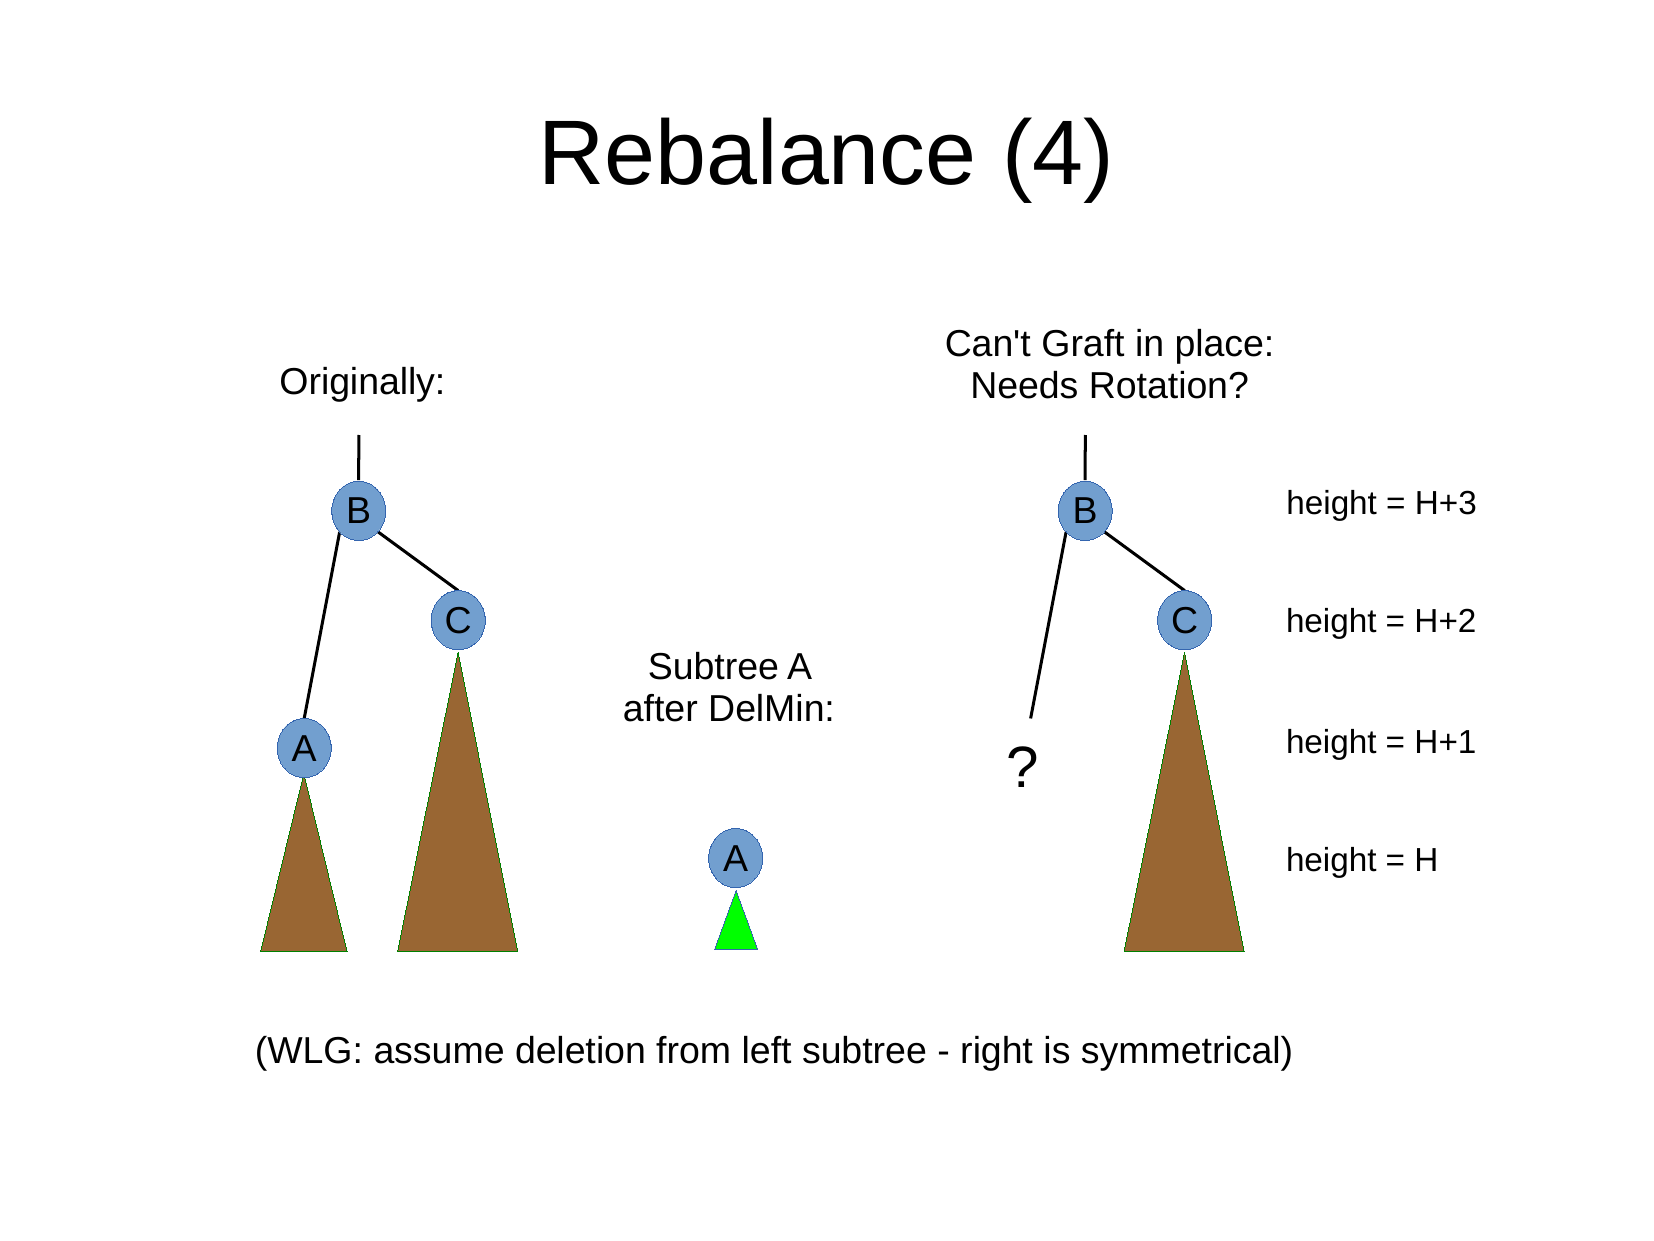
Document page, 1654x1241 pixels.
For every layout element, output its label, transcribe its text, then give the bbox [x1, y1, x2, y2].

text_box A [708, 828, 763, 888]
text_box B [1058, 481, 1113, 541]
text_box Originally: [264, 352, 461, 410]
text_box height = H [1271, 833, 1557, 917]
text_box [1124, 652, 1245, 952]
text_box height = H+2 [1271, 594, 1596, 678]
text_box C [431, 590, 486, 650]
title Rebalance (4) [82, 49, 1571, 257]
text_box height = H+1 [1271, 715, 1596, 799]
text_box Subtree A after DelMin: [608, 637, 879, 773]
text_box B [331, 481, 386, 541]
text_box A [277, 718, 332, 778]
text_box C [1157, 590, 1212, 650]
text_box height = H+3 [1271, 476, 1596, 560]
text_box [714, 890, 758, 950]
text_box ? [991, 727, 1054, 808]
text_box Can't Graft in place: Needs Rotation? [930, 315, 1290, 414]
text_box [260, 778, 348, 952]
text_box (WLG: assume deletion from left subtree - right is symmetrical) [240, 1022, 1309, 1080]
text_box [397, 652, 518, 952]
